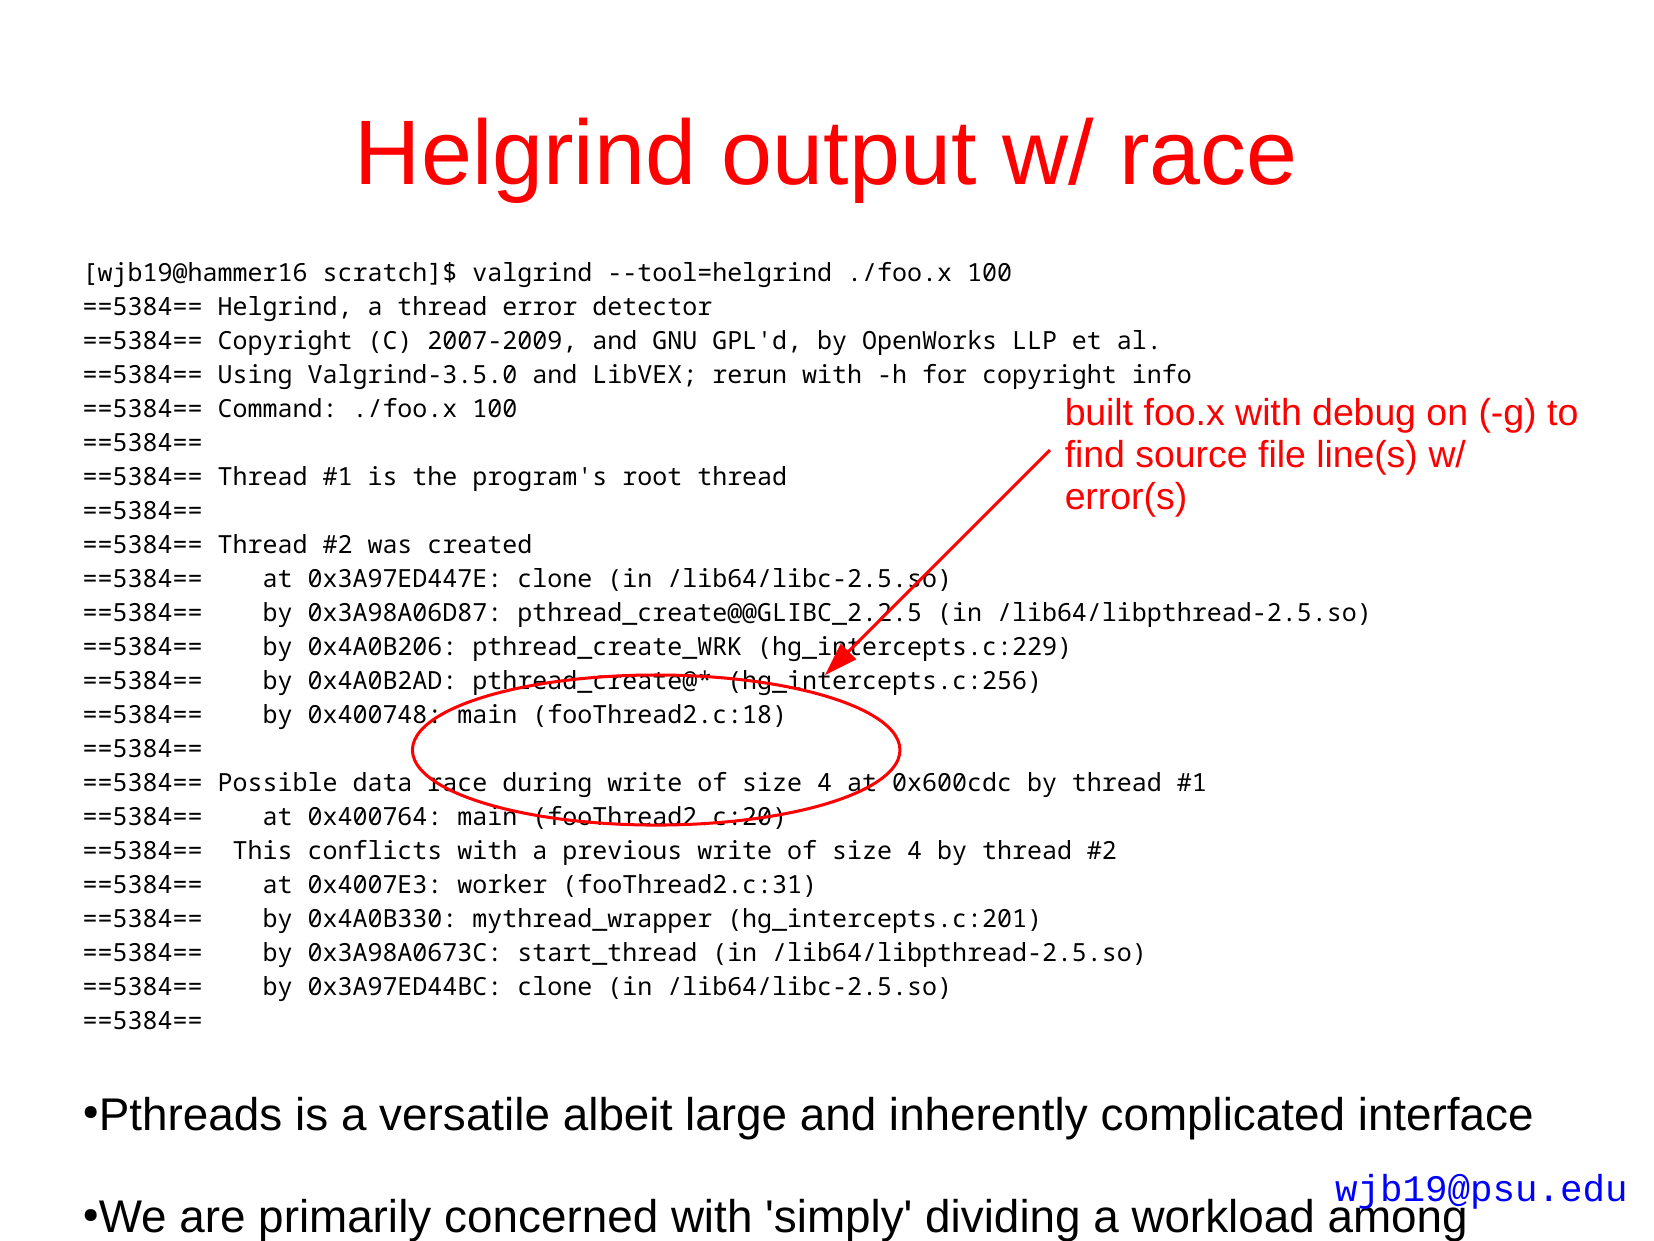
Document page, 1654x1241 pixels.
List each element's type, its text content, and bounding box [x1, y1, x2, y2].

title Helgrind output w/ race [82, 49, 1571, 254]
text_box built foo.x with debug on (-g) to find source file line(s) w/ error(s) [1050, 384, 1613, 526]
text_box wjb19@psu.edu [1320, 1162, 1643, 1220]
subtitle [wjb19@hammer16 scratch]$ valgrind --tool=helgrind ./foo.x 100 ==5384== Helgrind, a thread error detector ==5384== Copyright (C) 2007-2009, and GNU GPL'd, by OpenWorks LLP et al. ==5384== Using Valgrind-3.5.0 and LibVEX; rerun with -h for copyright info ==5384== Command: ./foo.x 100 ==5384== ==5384== Thread #1 is the program's root thread ==5384== ==5384== Thread #2 was created ==5384== at 0x3A97ED447E: clone (in /lib64/libc-2.5.so) ==5384== by 0x3A98A06D87: pthread_create@@GLIBC_2.2.5 (in /lib64/libpthread-2.5.so) ==5384== by 0x4A0B206: pthread_create_WRK (hg_intercepts.c:229) ==5384== by 0x4A0B2AD: pthread_create@* (hg_intercepts.c:256) ==5384== by 0x400748: main (fooThread2.c:18) ==5384== ==5384== Possible data race during write of size 4 at 0x600cdc by thread #1 ==5384== at 0x400764: main (fooThread2.c:20) ==5384== This conflicts with a previous write of size 4 by thread #2 ==5384== at 0x4007E3: worker (fooThread2.c:31) ==5384== by 0x4A0B330: mythread_wrapper (hg_intercepts.c:201) ==5384== by 0x3A98A0673C: start_thread (in /lib64/libpthread-2.5.so) ==5384== by 0x3A97ED44BC: clone (in /lib64/libc-2.5.so) ==5384== Pthreads is a versatile albeit large and inherently complicated interface We are primarily concerned with 'simply' dividing a workload among available cores; OpenMP proves much less unwieldy to use [82, 254, 1571, 1241]
